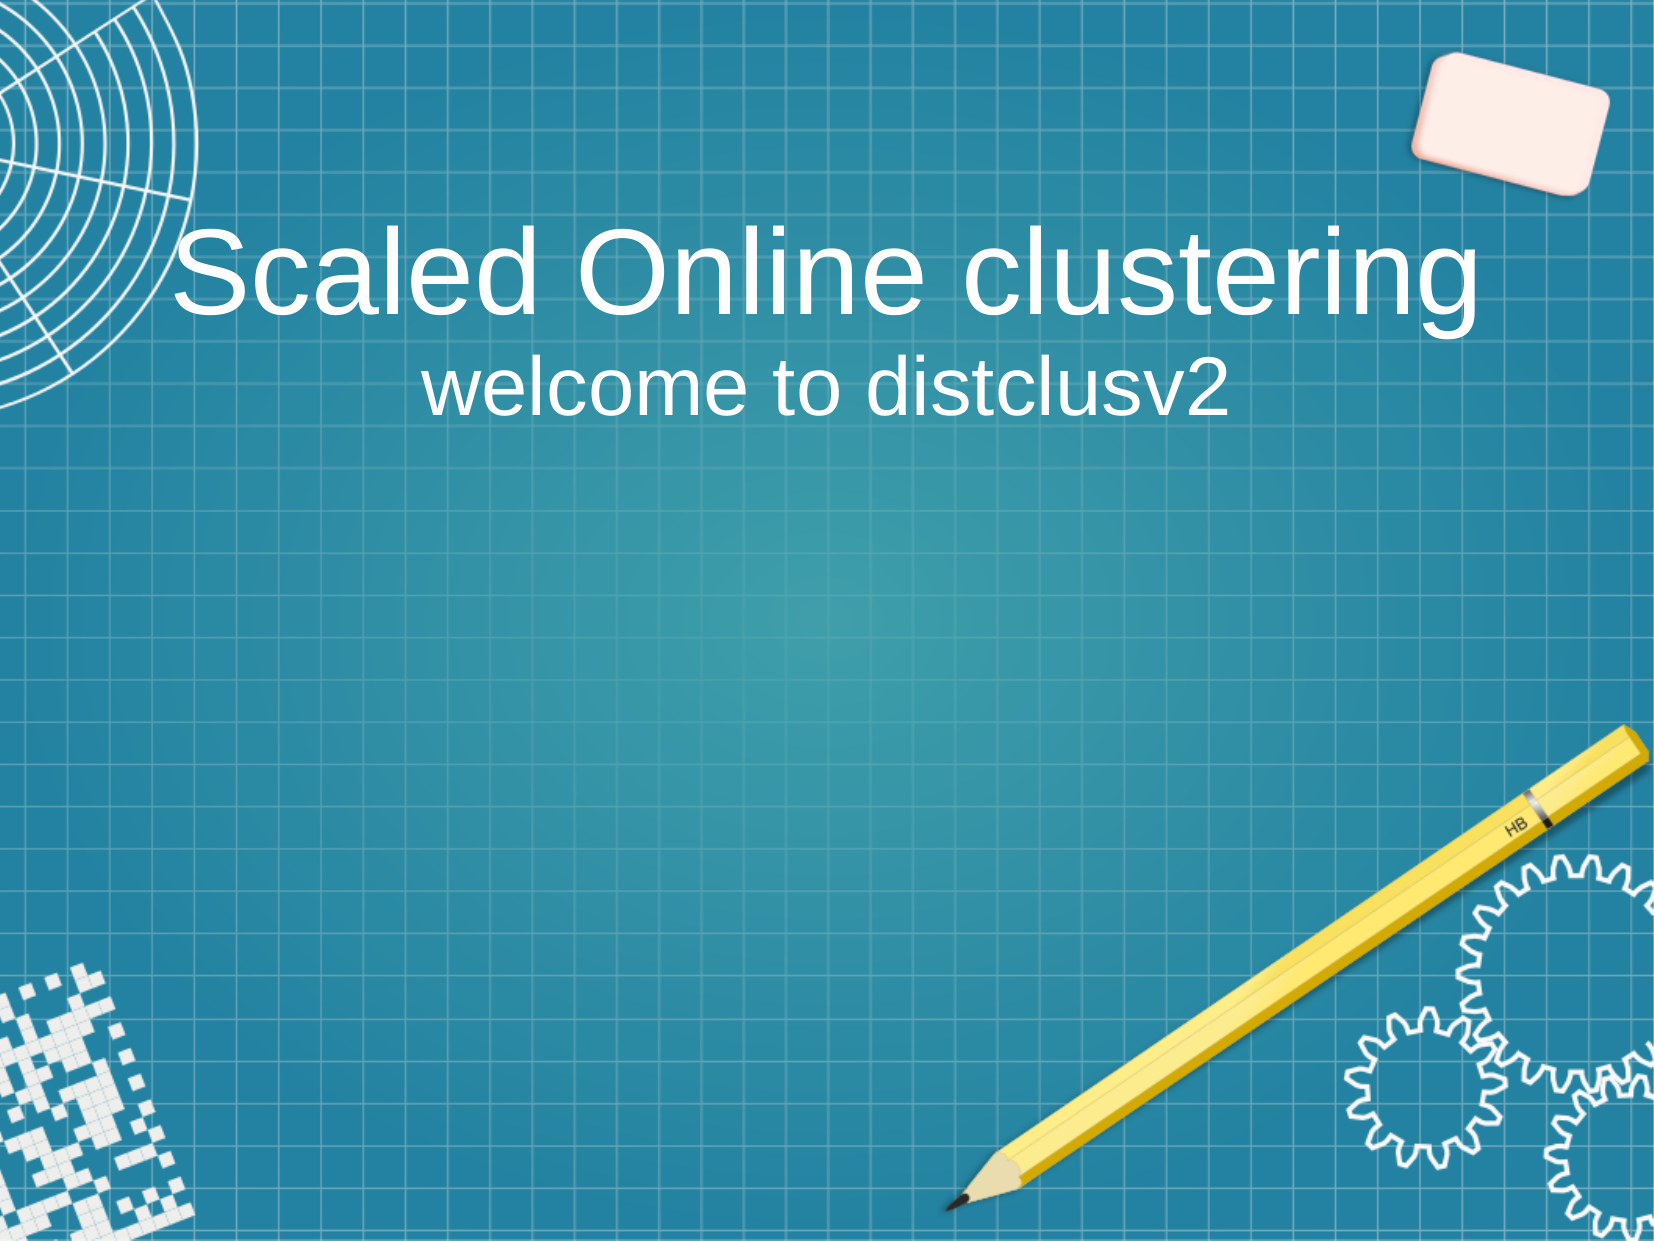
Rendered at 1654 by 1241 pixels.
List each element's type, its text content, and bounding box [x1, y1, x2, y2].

picture [0, 0, 1654, 1241]
title Scaled Online clustering welcome to distclusv2 [82, 177, 1571, 461]
